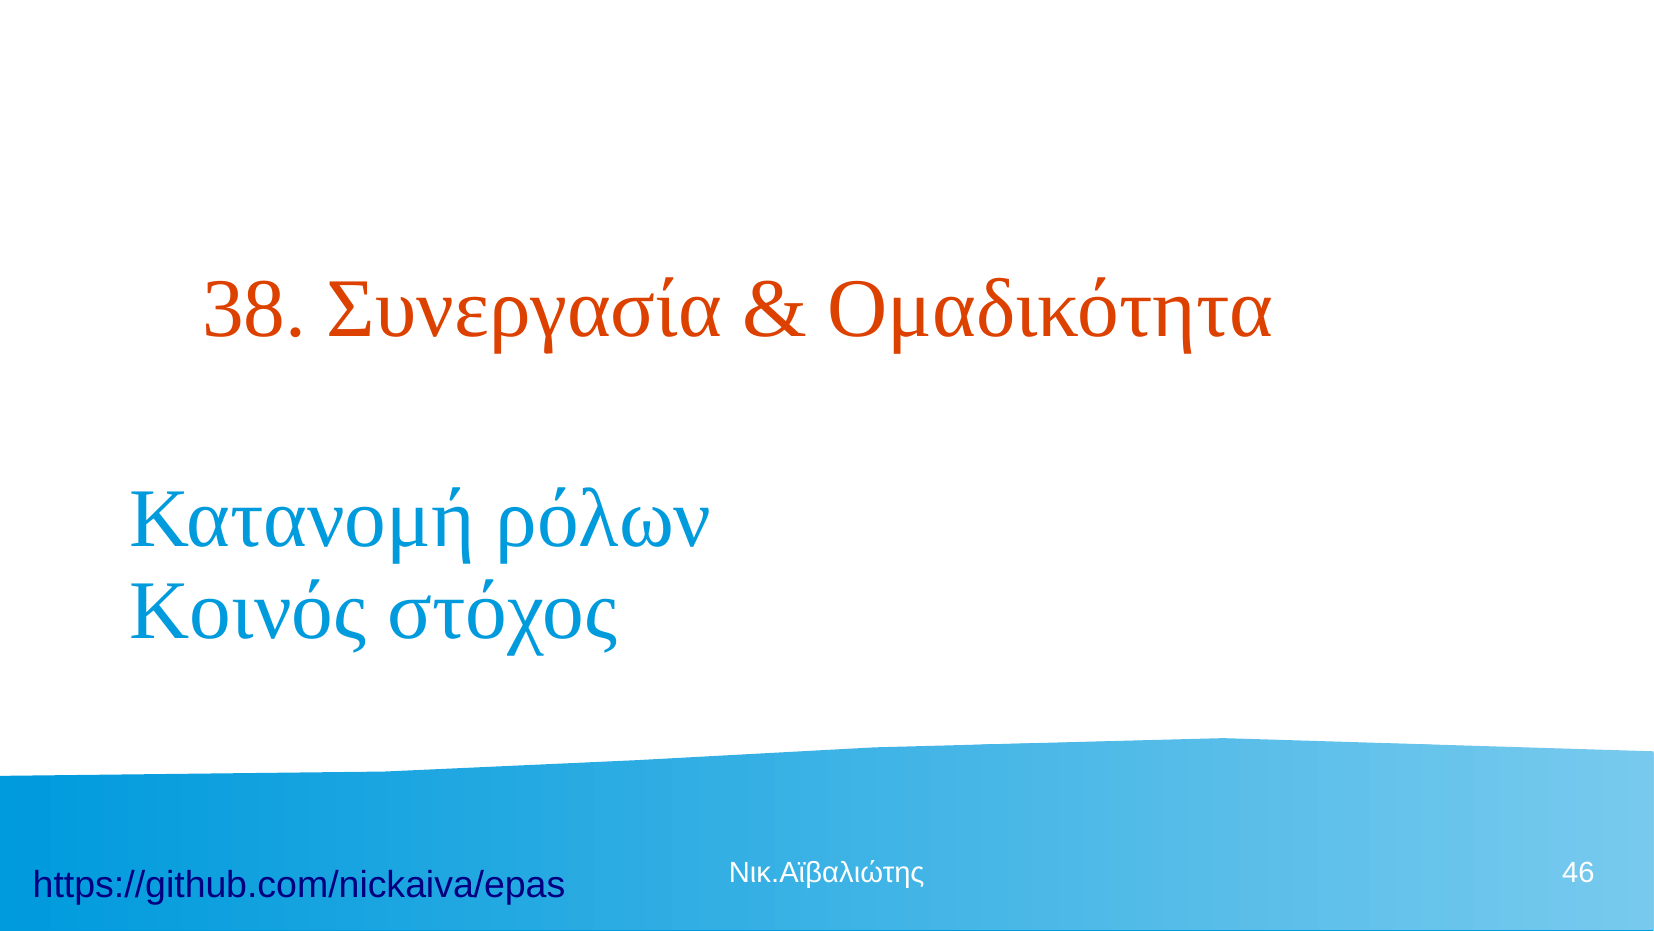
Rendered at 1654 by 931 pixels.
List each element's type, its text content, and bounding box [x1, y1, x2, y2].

title 38. Συνεργασία & Ομαδικότητα [0, 262, 1477, 447]
list Κατανομή ρόλων Κοινός στόχος [59, 472, 1595, 739]
